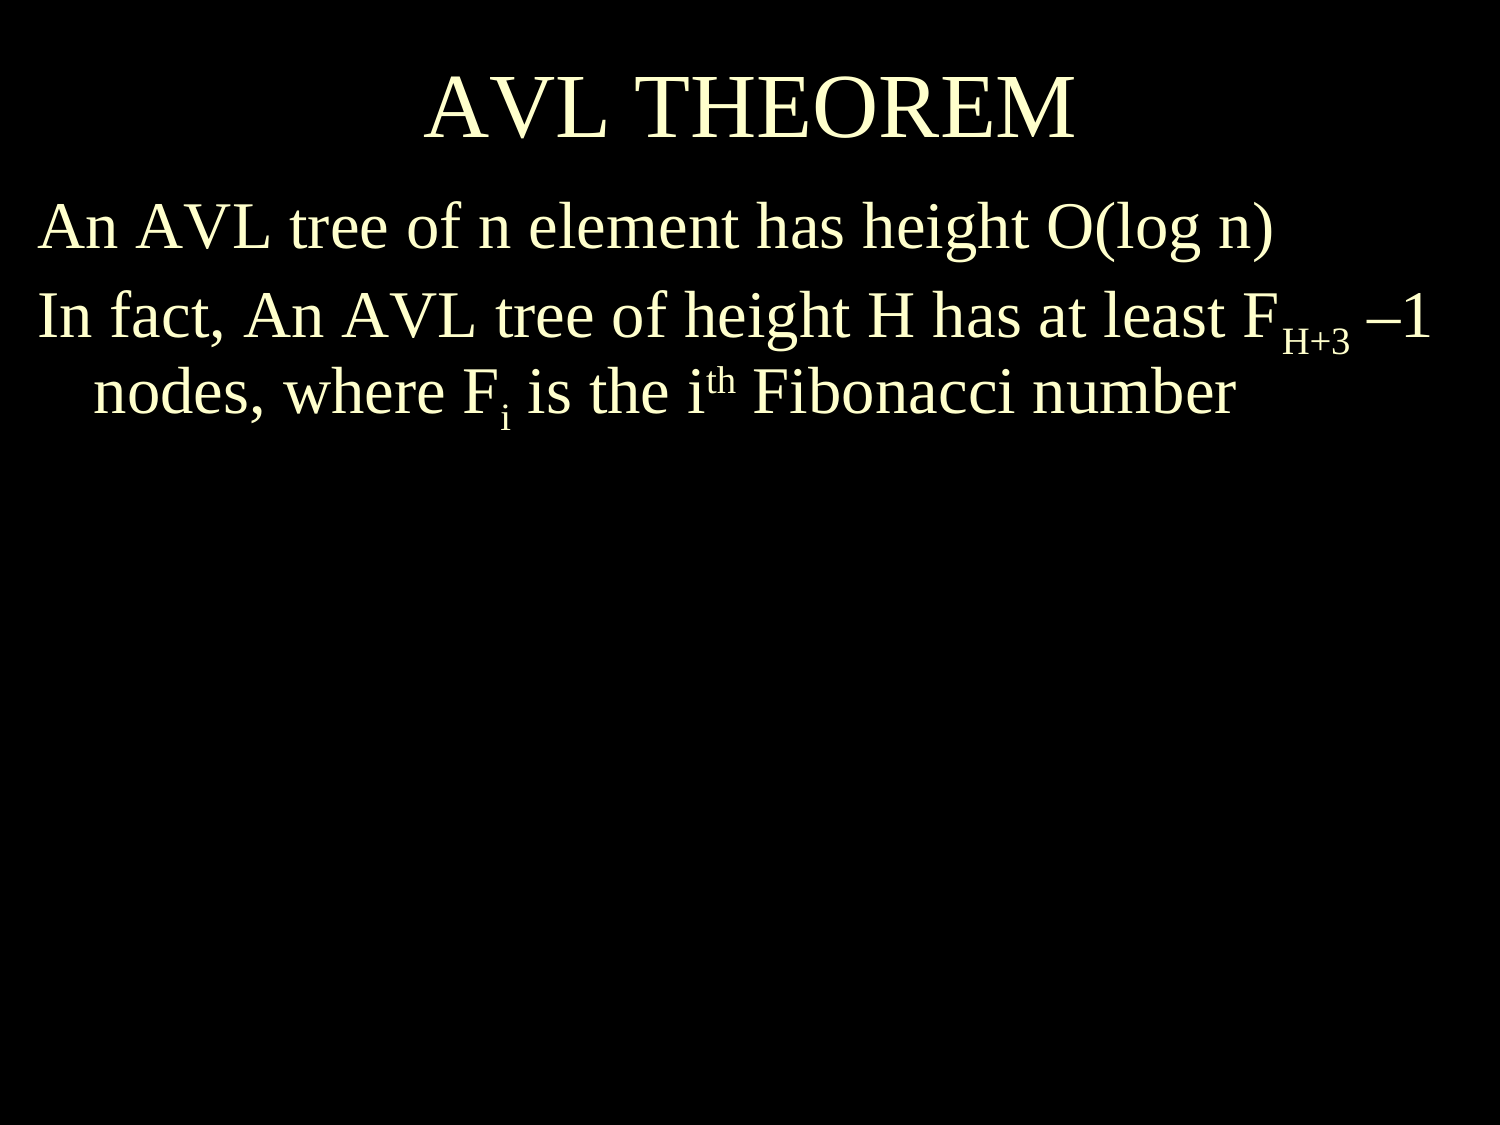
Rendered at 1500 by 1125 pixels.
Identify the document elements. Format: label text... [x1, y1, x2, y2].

list An AVL tree of n element has height O(log n) In fact, An AVL tree of height H has at least FH+3 –1 nodes, where Fi is the ith Fibonacci number [22, 187, 1482, 1026]
title AVL THEOREM [22, 47, 1480, 165]
